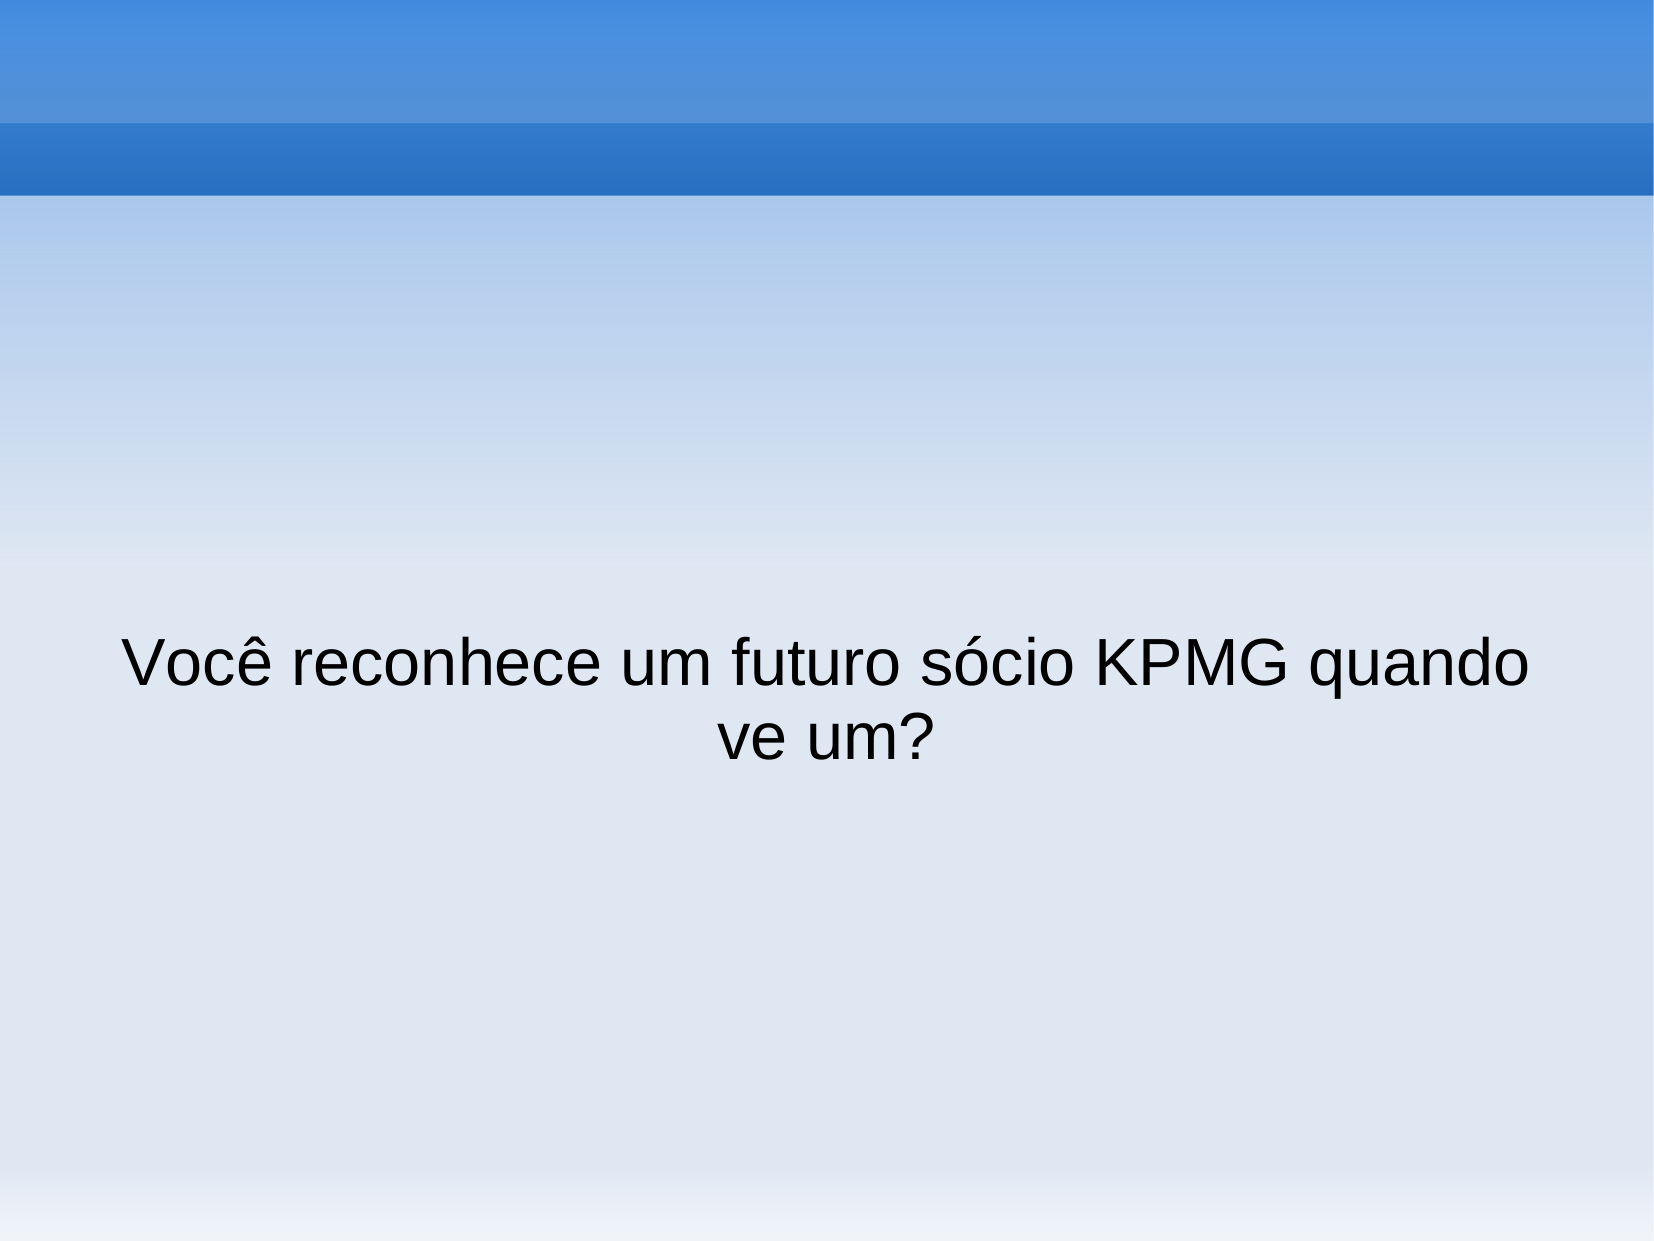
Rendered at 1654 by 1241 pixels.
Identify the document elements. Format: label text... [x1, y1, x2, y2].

picture [0, 0, 1654, 1241]
subtitle Você reconhece um futuro sócio KPMG quando ve um? [82, 290, 1571, 1109]
